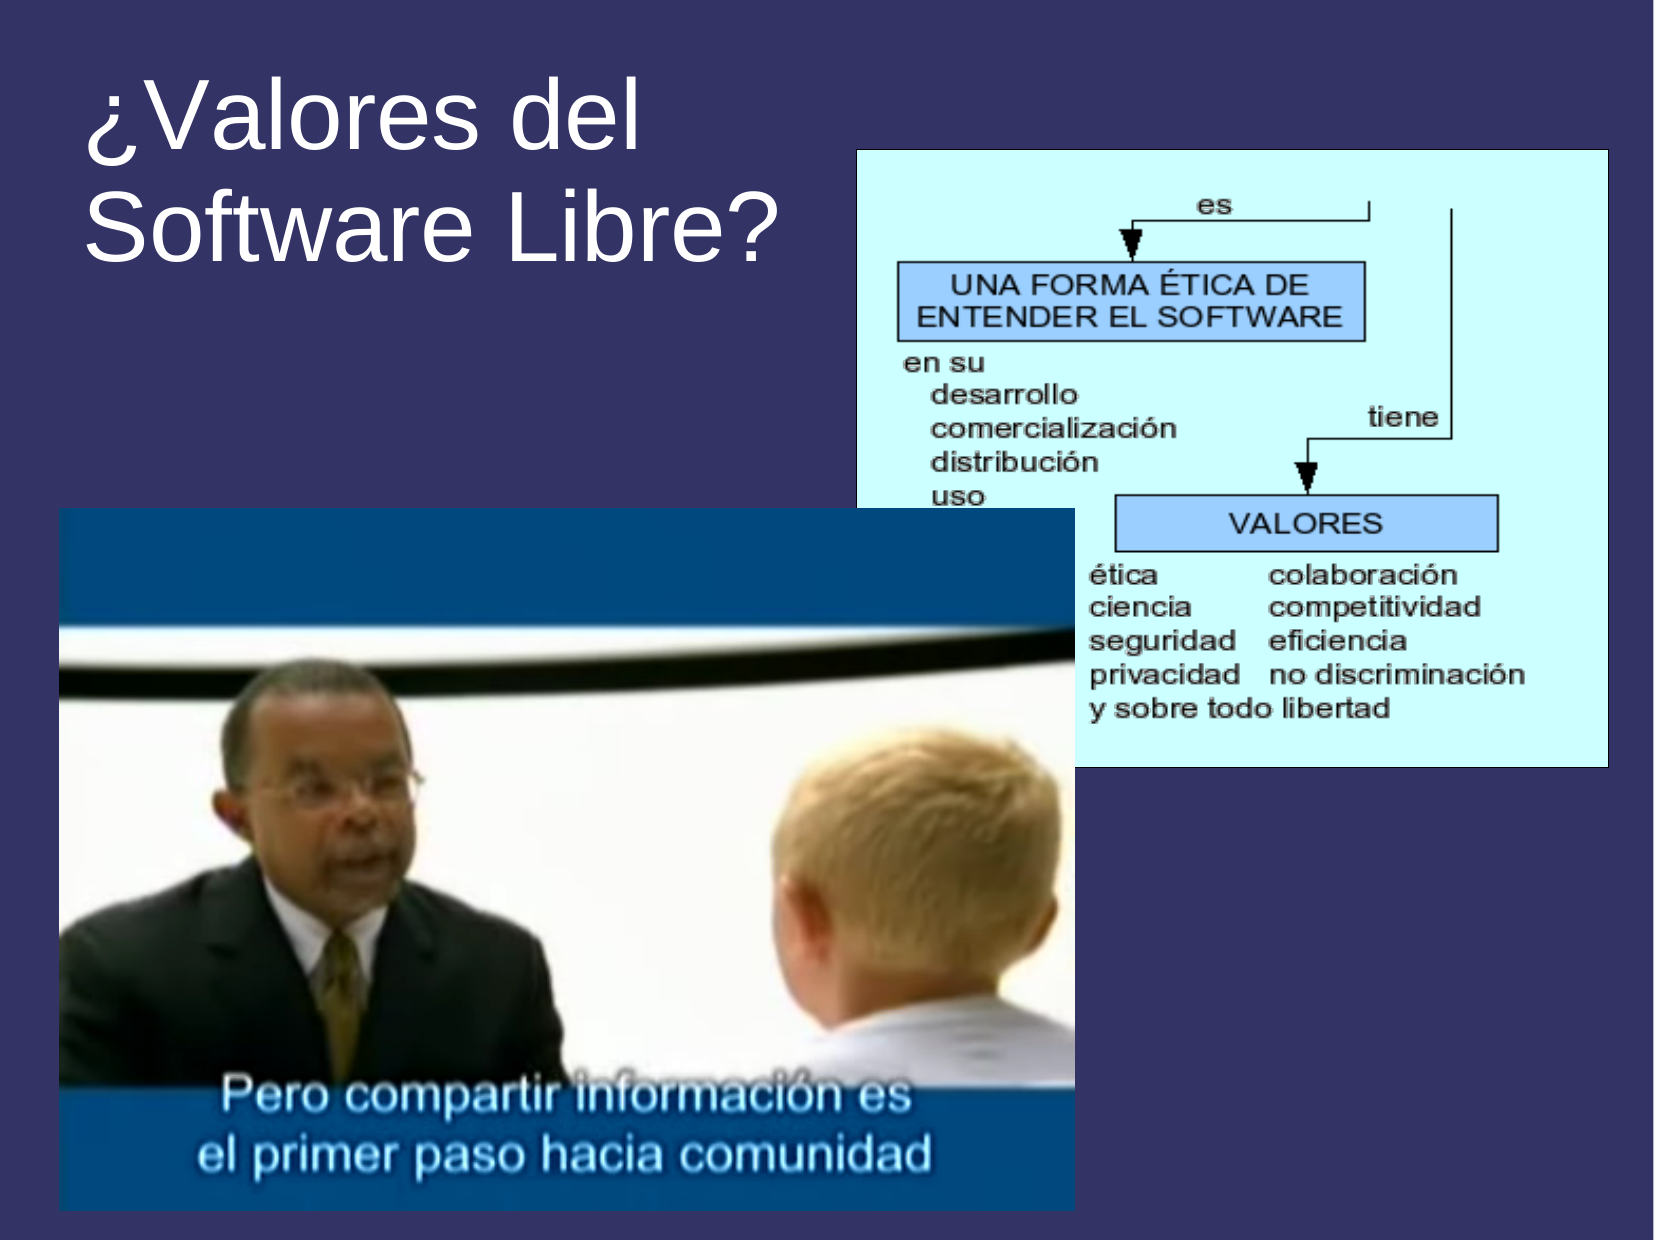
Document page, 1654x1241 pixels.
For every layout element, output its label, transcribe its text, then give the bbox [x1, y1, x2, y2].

text_box [856, 149, 1609, 768]
picture [59, 177, 1565, 1211]
text_box ¿Valores del Software Libre? [82, 59, 847, 408]
